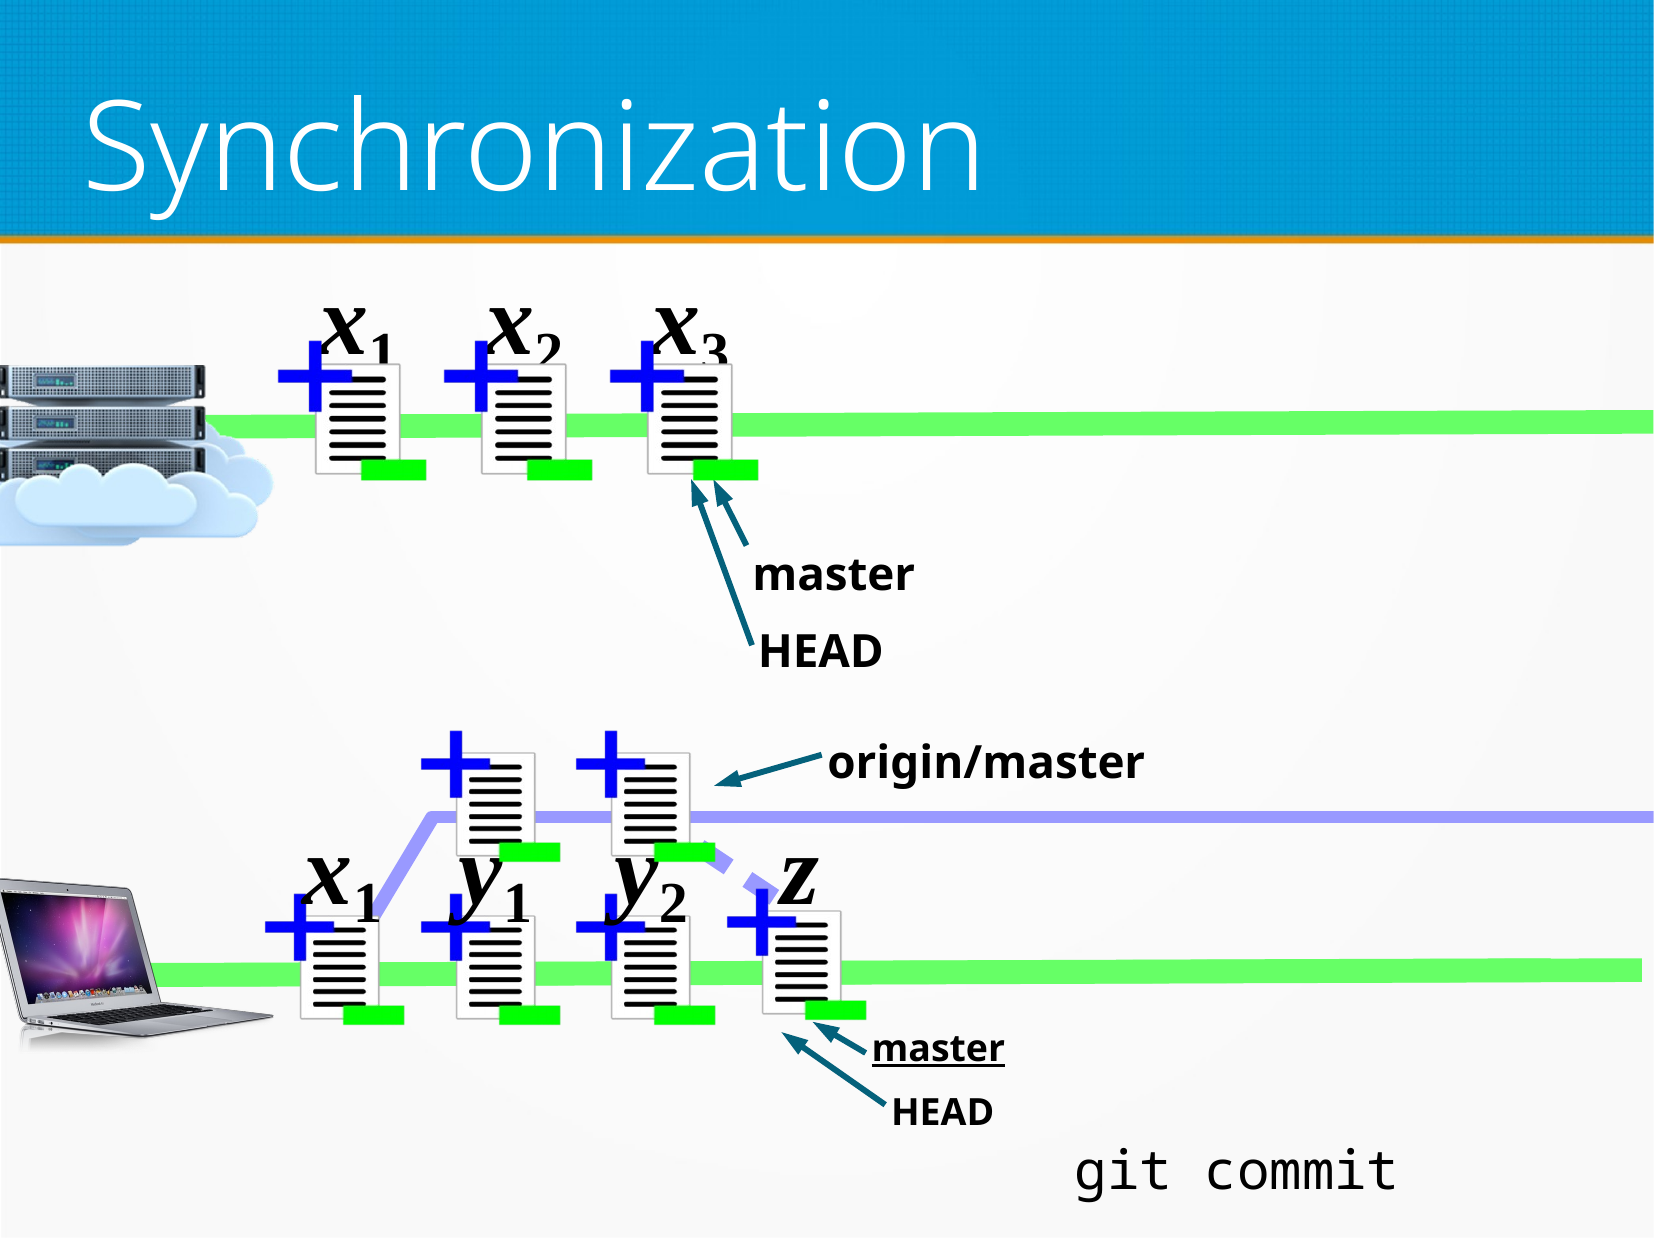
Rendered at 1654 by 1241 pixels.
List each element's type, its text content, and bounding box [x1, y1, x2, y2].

text_box y1 [452, 885, 544, 941]
picture [0, 233, 1654, 1241]
text_box z [774, 809, 835, 933]
title Synchronization [82, 19, 1571, 227]
text_box x1 [297, 809, 393, 941]
text_box x3 [644, 259, 747, 327]
text_box git commit [1068, 1131, 1406, 1205]
text_box y2 [608, 885, 699, 941]
text_box master [865, 1017, 1000, 1077]
text_box origin/master [821, 726, 1111, 796]
text_box master [746, 537, 900, 607]
text_box HEAD [752, 615, 880, 685]
text_box x1 [312, 259, 415, 327]
text_box x2 [478, 259, 581, 327]
text_box HEAD [885, 1081, 1005, 1141]
